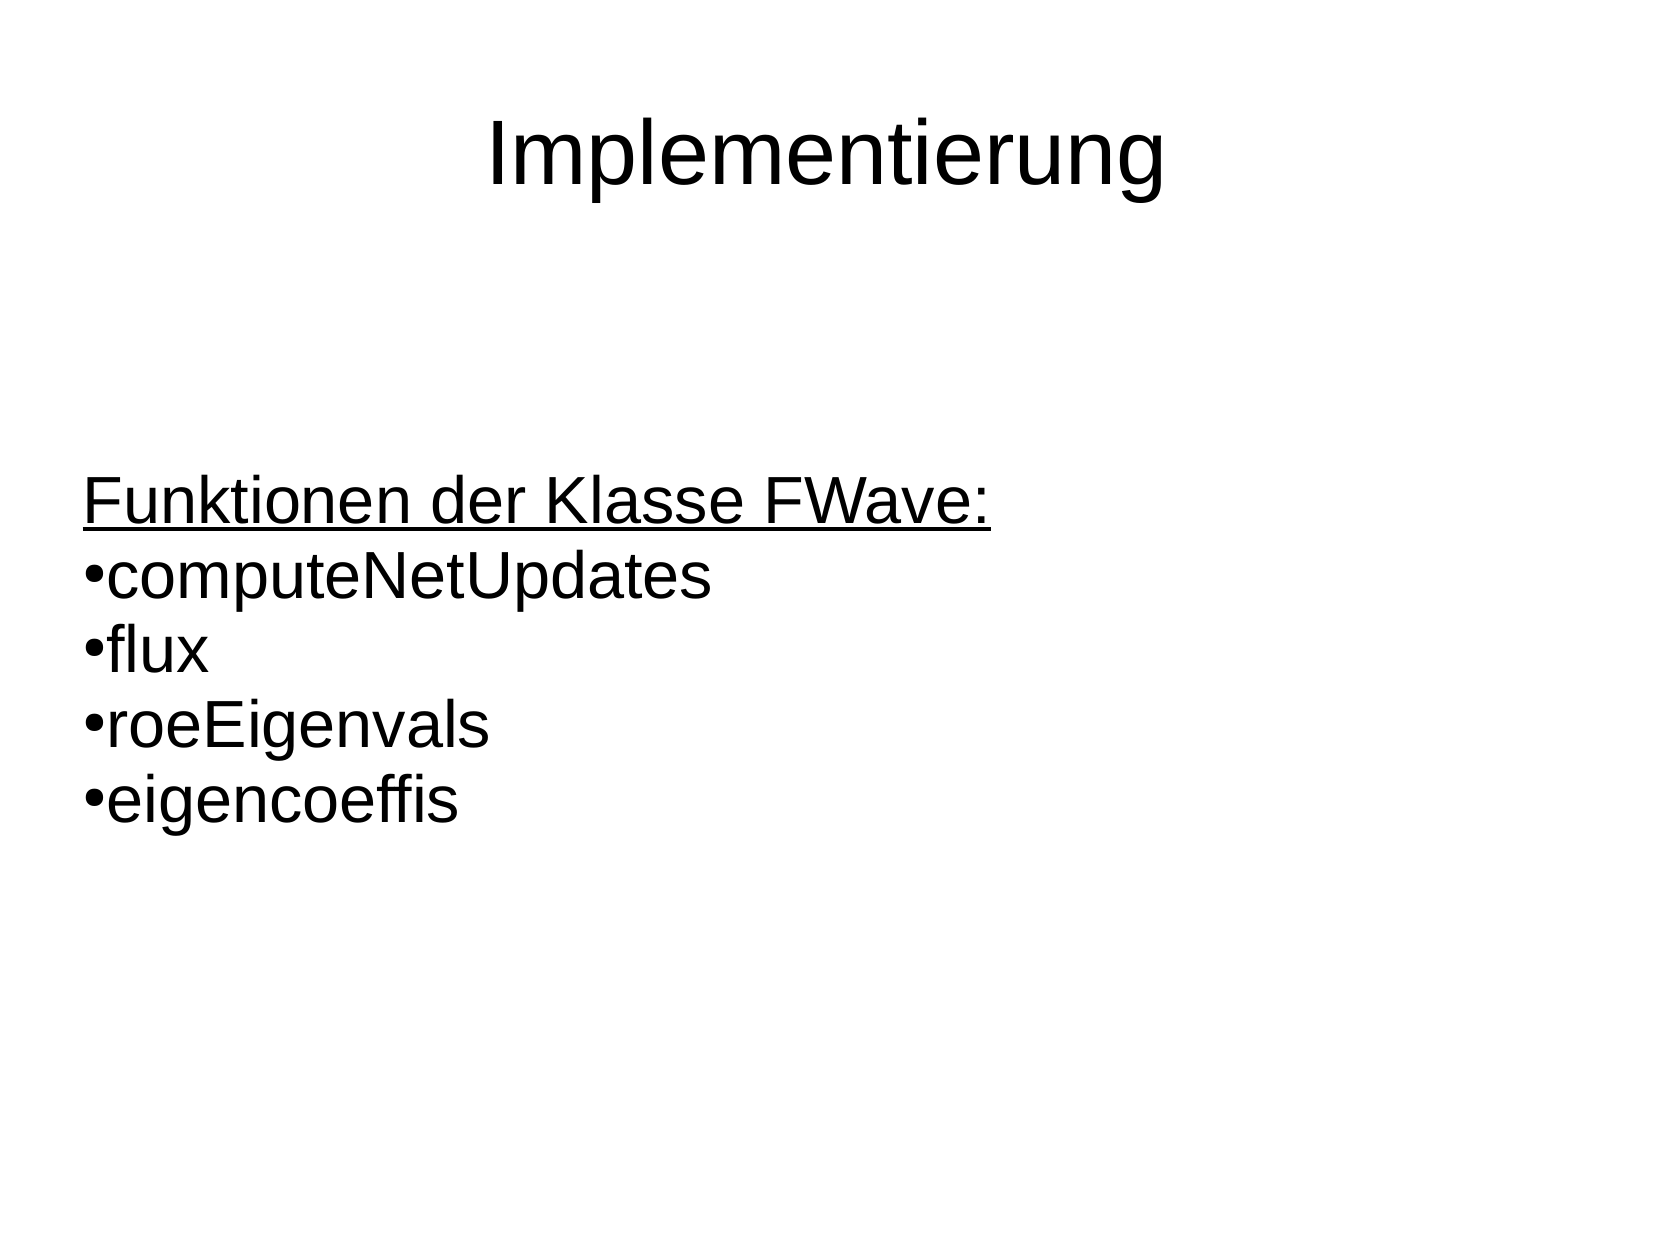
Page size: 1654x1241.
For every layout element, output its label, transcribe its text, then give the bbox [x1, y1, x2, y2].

title Implementierung [82, 49, 1571, 257]
subtitle Funktionen der Klasse FWave: computeNetUpdates flux roeEigenvals eigencoeffis [82, 290, 1571, 1010]
